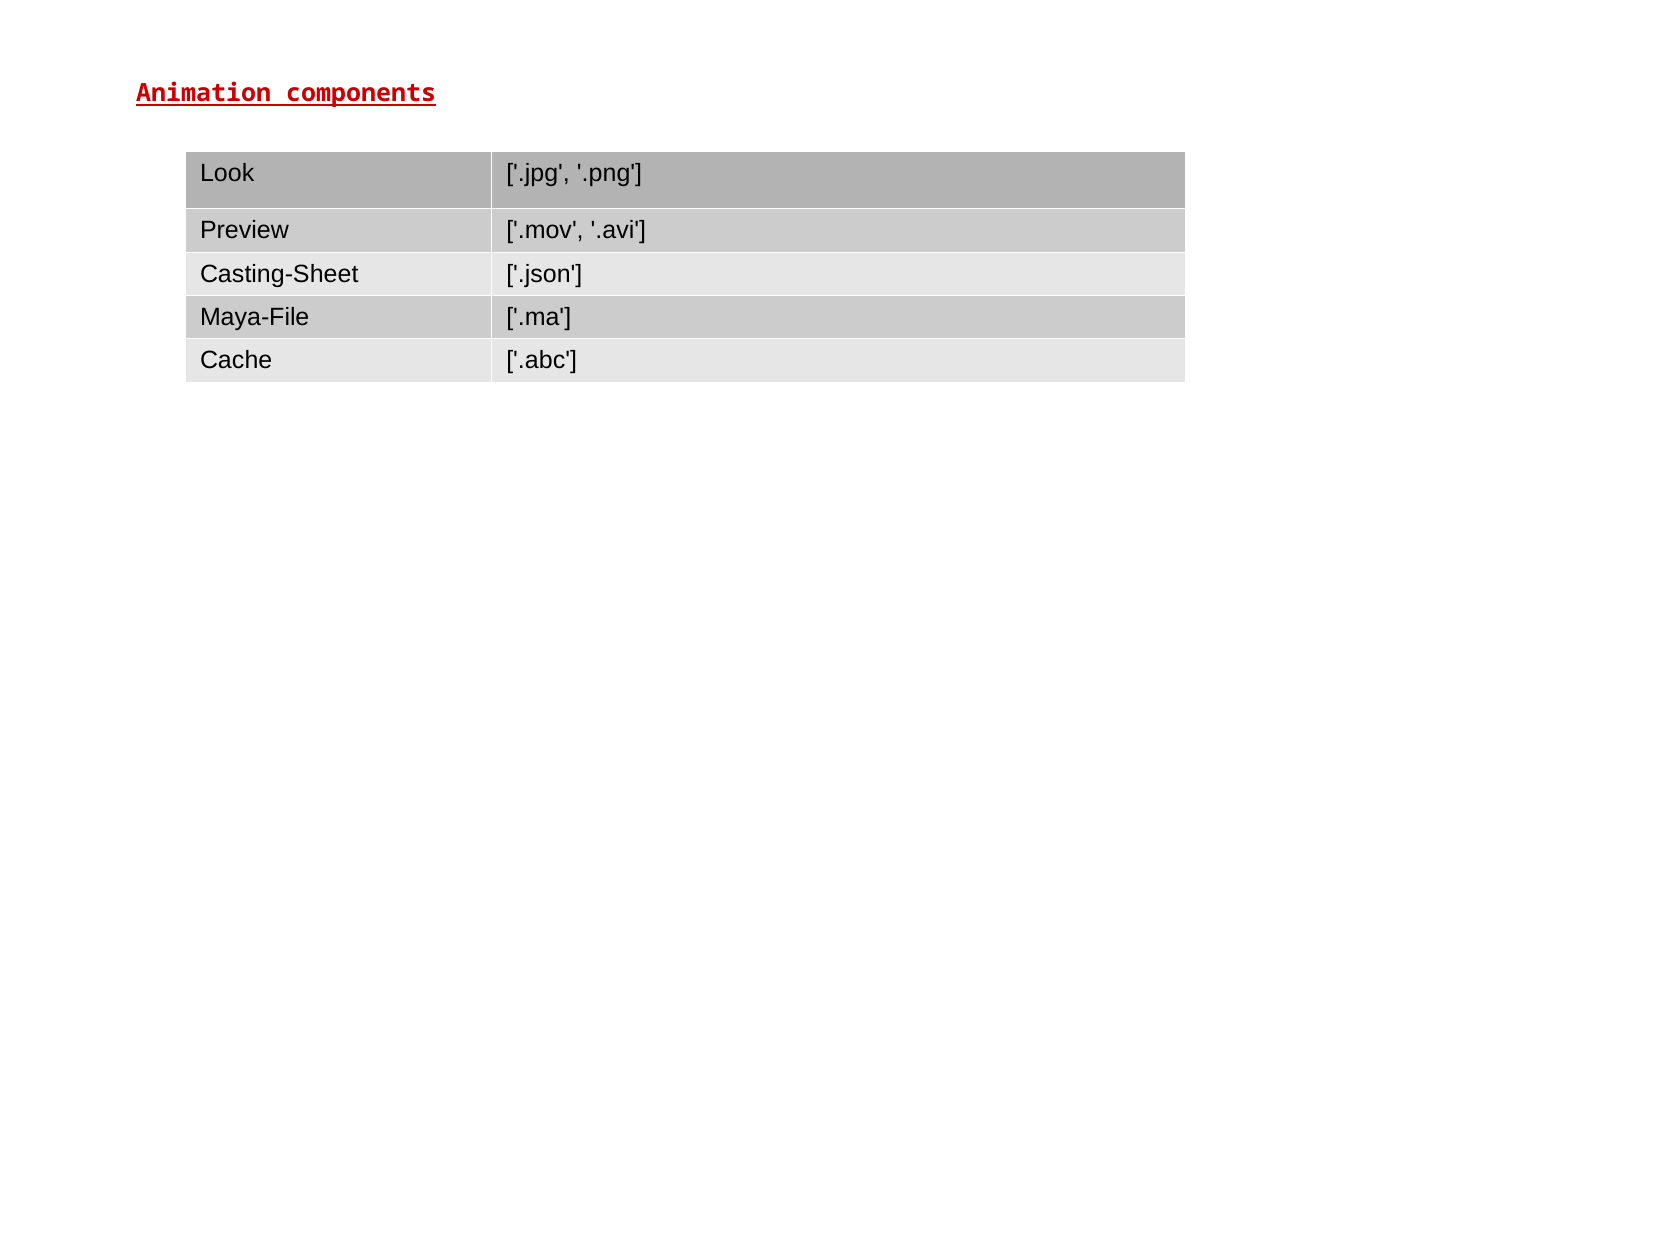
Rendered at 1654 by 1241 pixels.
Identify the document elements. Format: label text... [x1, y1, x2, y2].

table_cell ['.ma'] [492, 296, 1185, 338]
table_cell ['.mov', '.avi'] [492, 209, 1185, 252]
table_header ['.jpg', '.png'] [492, 152, 1185, 208]
text_box Animation components [121, 67, 1622, 116]
table_cell ['.abc'] [492, 339, 1185, 382]
table_cell ['.json'] [492, 253, 1185, 295]
table_cell Maya-File [186, 296, 491, 338]
table_cell Cache [186, 339, 491, 382]
table_cell Preview [186, 209, 491, 252]
table_cell Casting-Sheet [186, 253, 491, 295]
table_header Look [186, 152, 491, 208]
